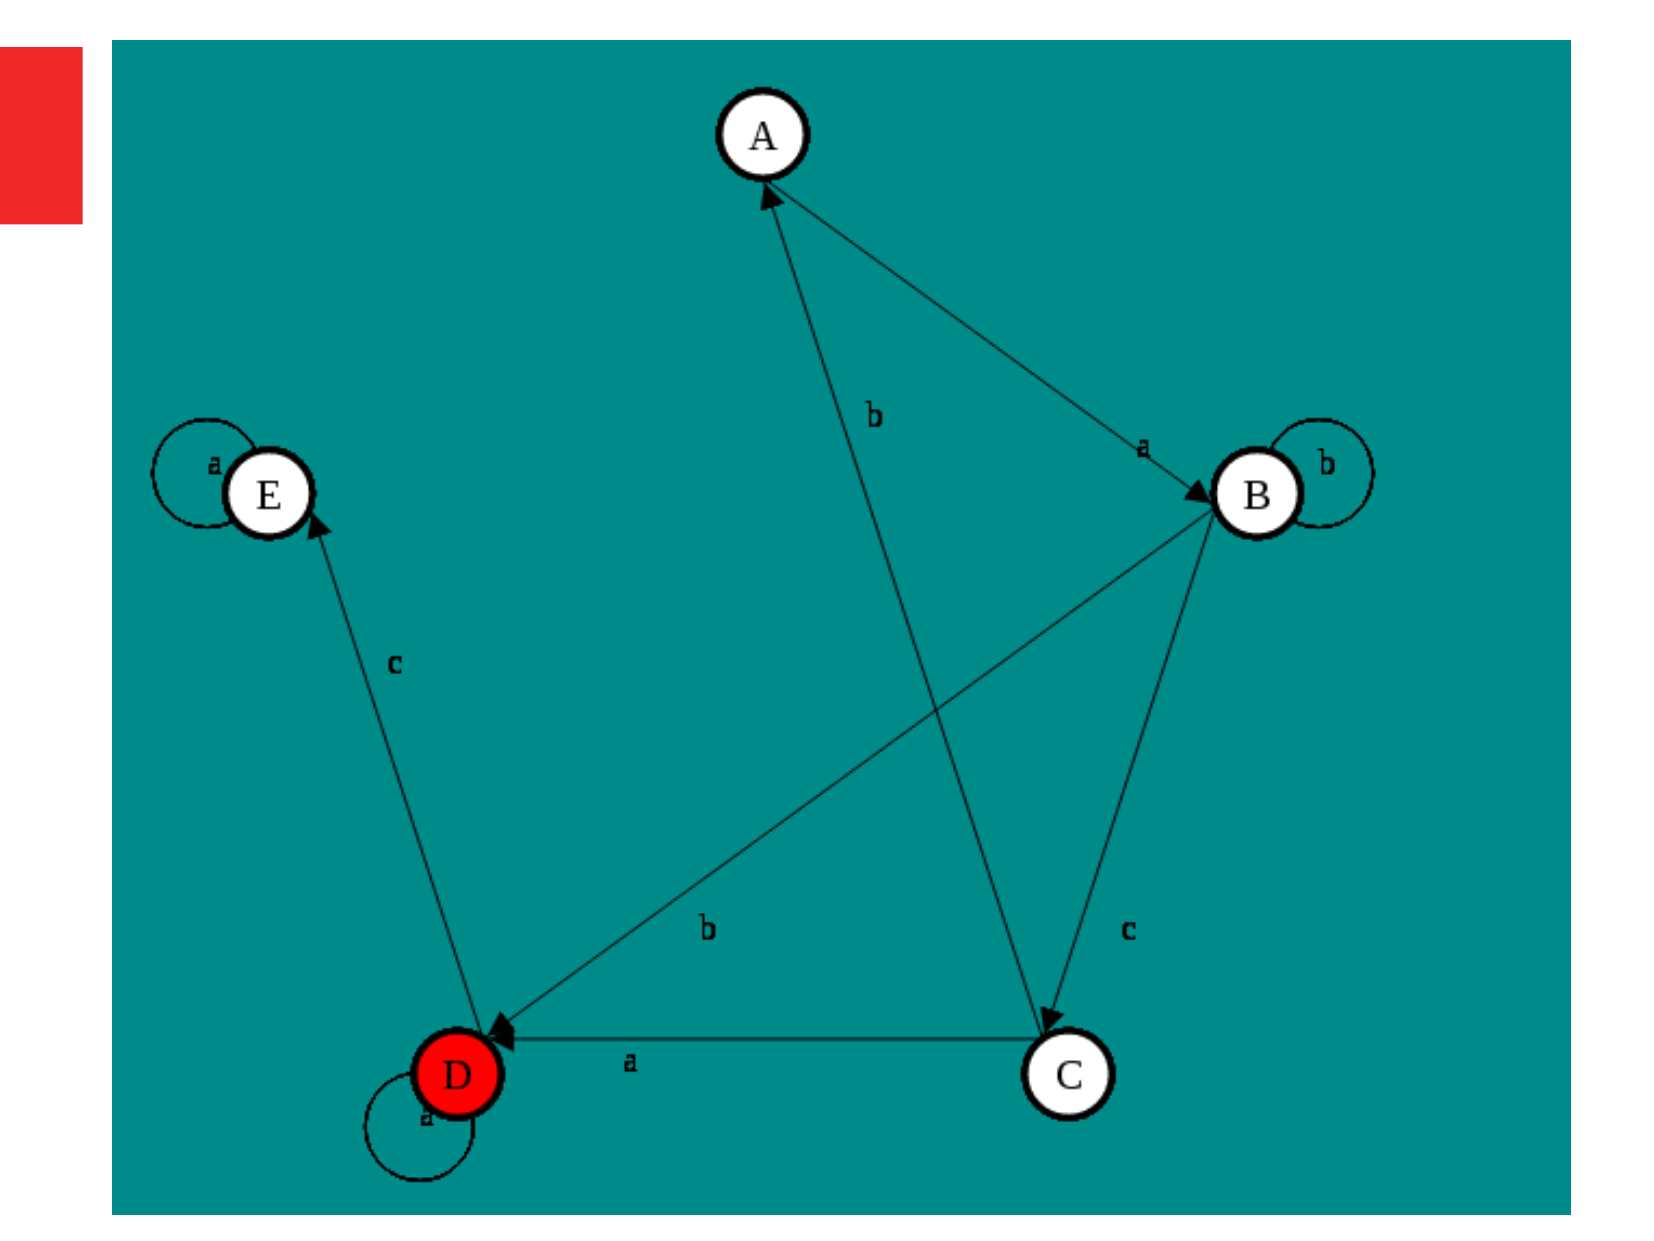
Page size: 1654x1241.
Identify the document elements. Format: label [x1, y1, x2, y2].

picture [112, 40, 1571, 1216]
